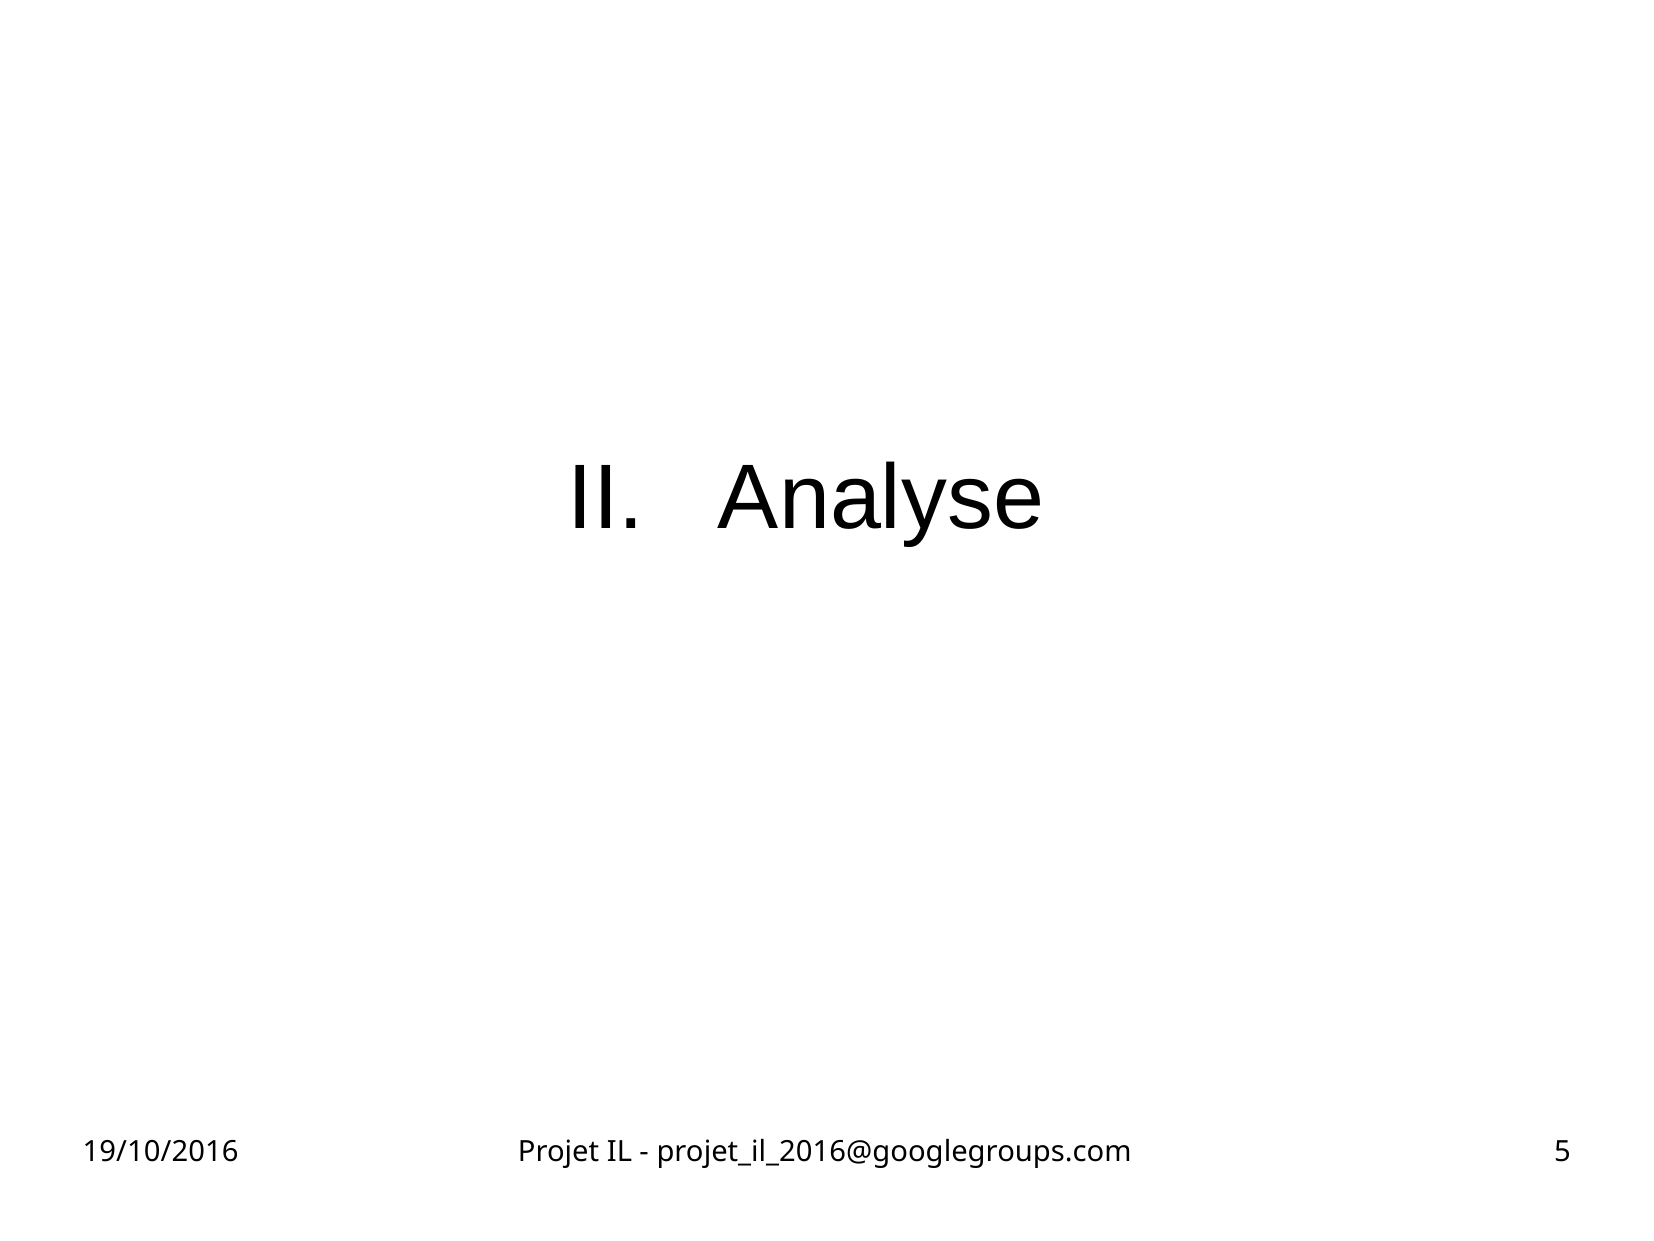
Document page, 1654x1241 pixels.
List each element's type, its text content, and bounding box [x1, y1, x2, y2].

title II. Analyse [75, 392, 1564, 601]
